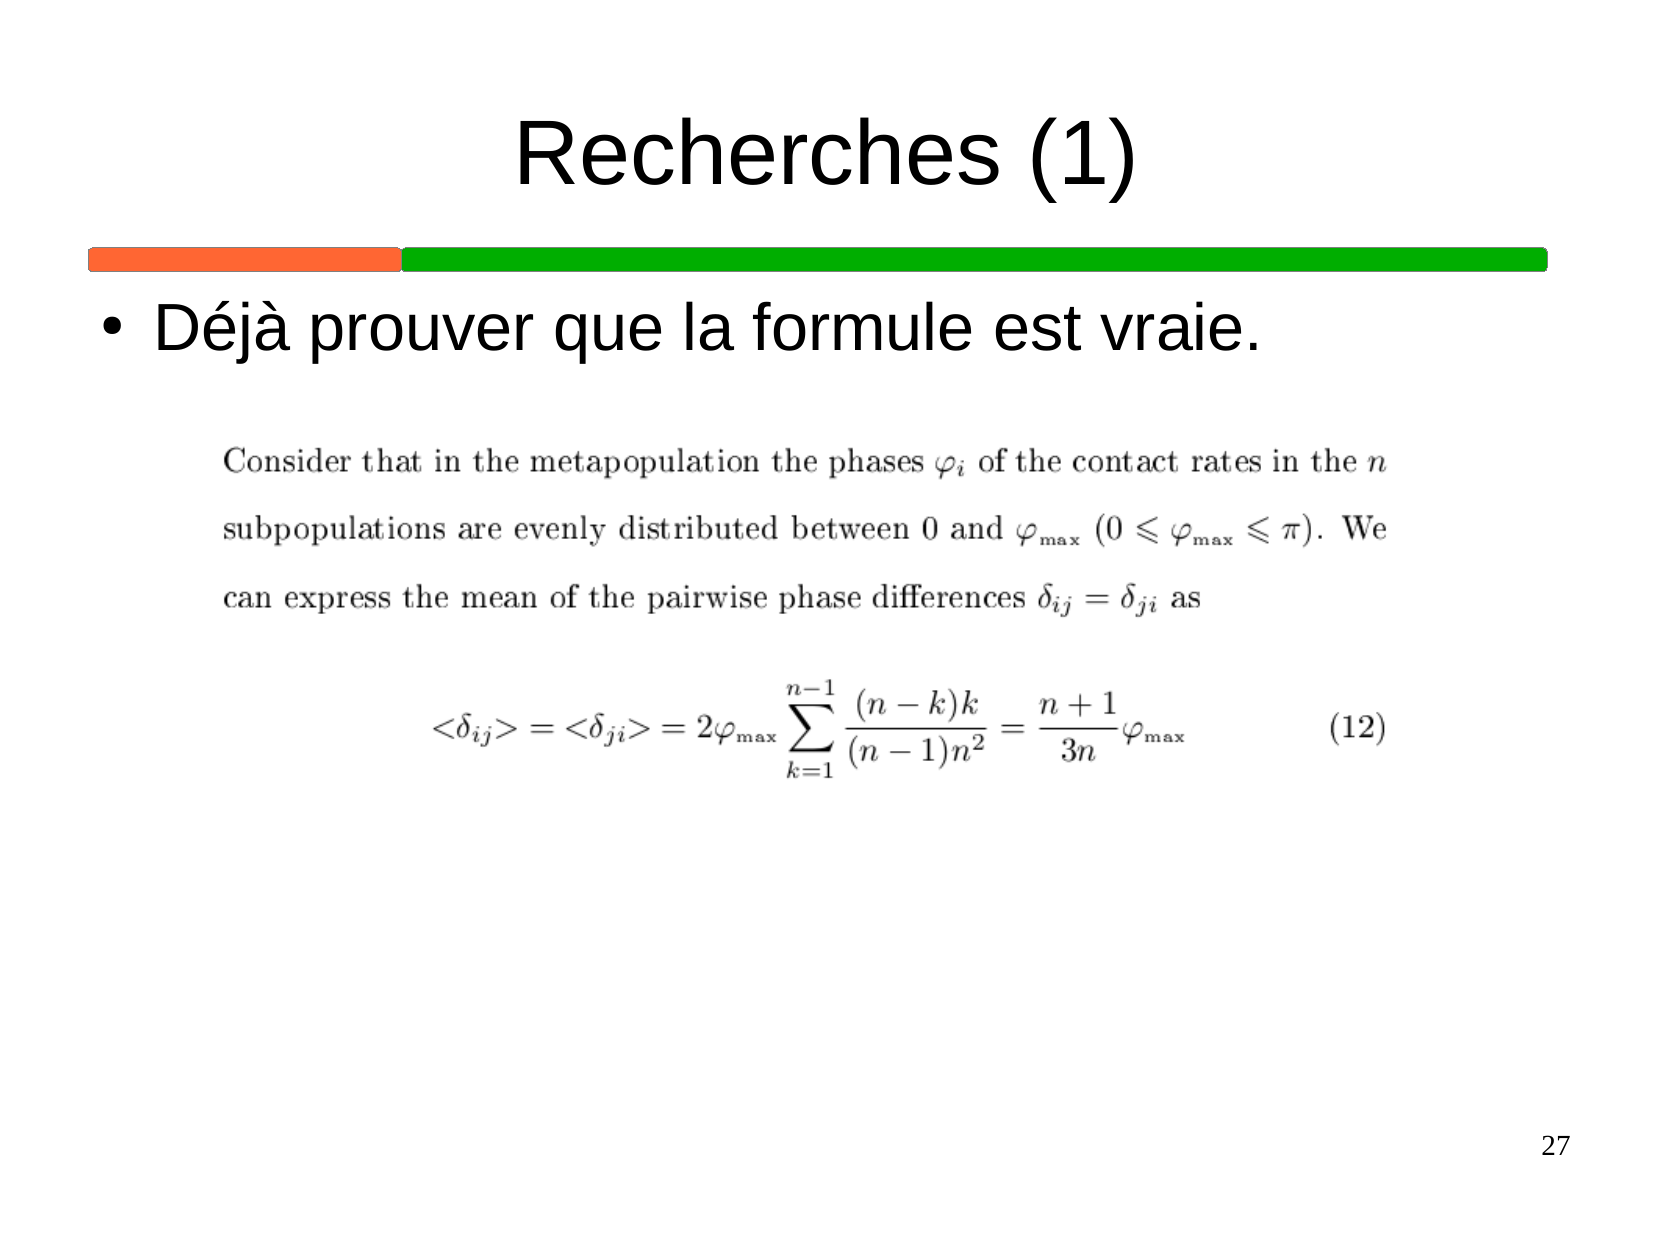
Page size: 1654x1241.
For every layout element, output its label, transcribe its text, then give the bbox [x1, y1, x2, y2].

title Recherches (1) [82, 49, 1571, 257]
list Déjà prouver que la formule est vraie. [82, 290, 1538, 1010]
text_box [88, 247, 1548, 272]
picture [212, 442, 1397, 812]
